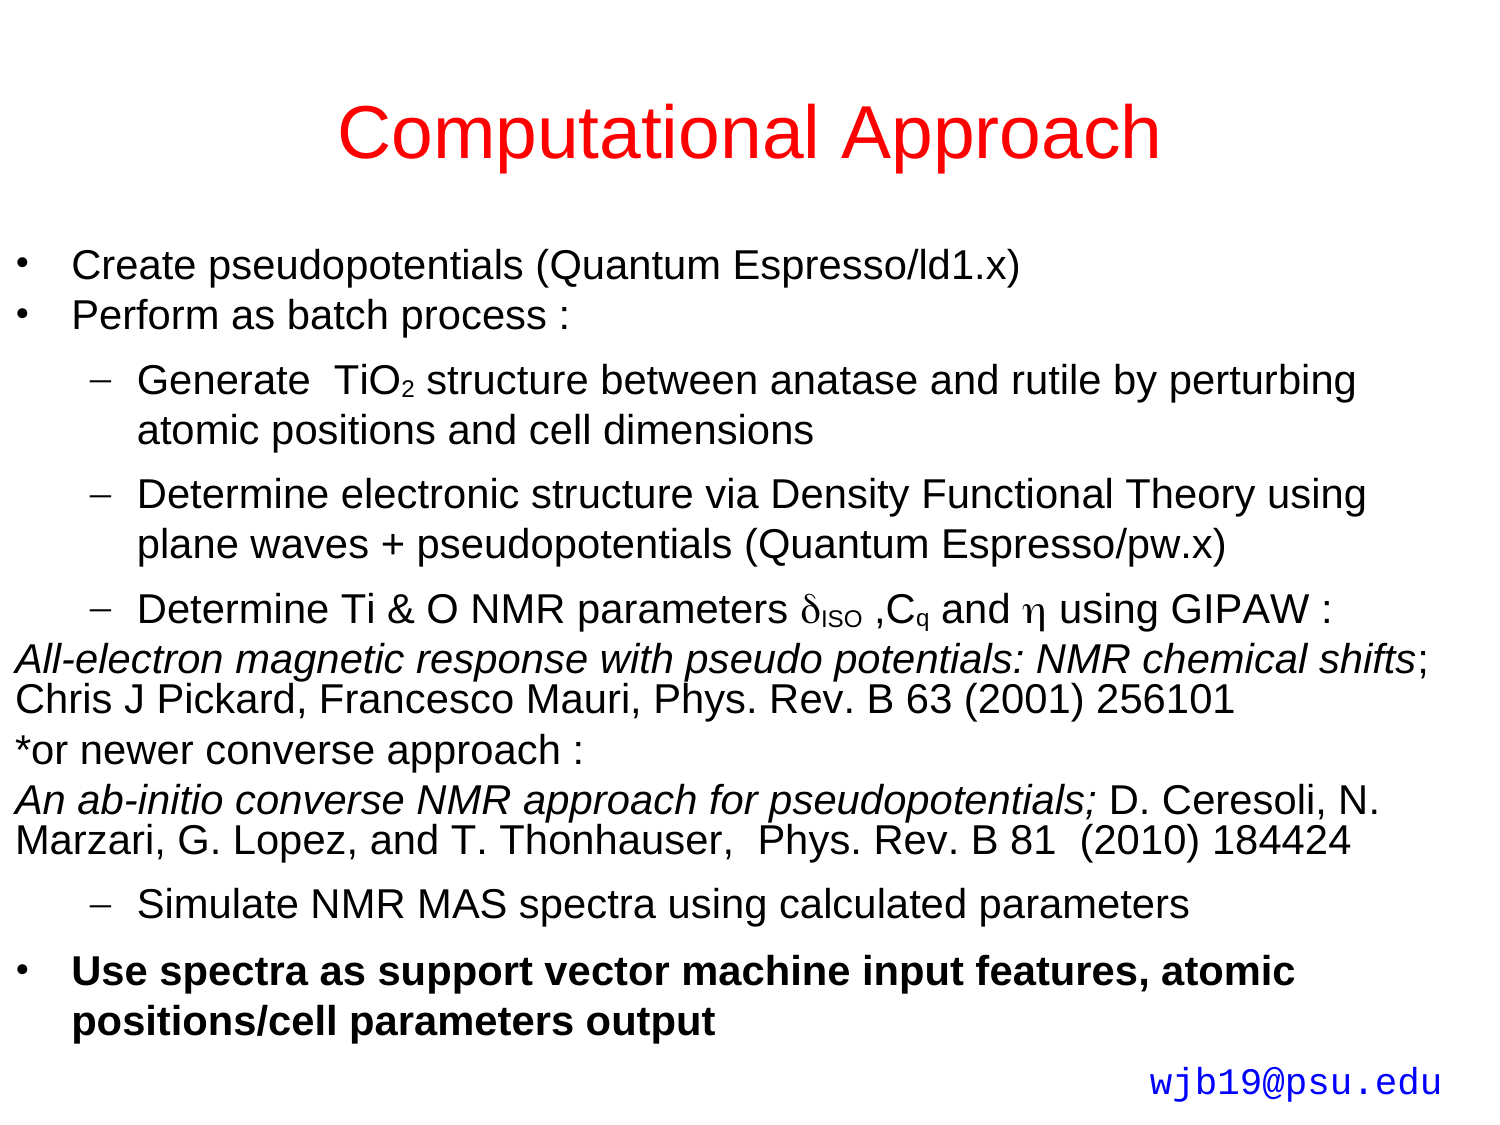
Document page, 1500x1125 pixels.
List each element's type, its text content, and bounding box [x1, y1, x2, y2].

list Create pseudopotentials (Quantum Espresso/ld1.x) Perform as batch process : Generate TiO2 structure between anatase and rutile by perturbing atomic positions and cell dimensions Determine electronic structure via Density Functional Theory using plane waves + pseudopotentials (Quantum Espresso/pw.x) Determine Ti & O NMR parameters dISO ,Cq and h using GIPAW : All-electron magnetic response with pseudo potentials: NMR chemical shifts; Chris J Pickard, Francesco Mauri, Phys. Rev. B 63 (2001) 256101 *or newer converse approach : An ab-initio converse NMR approach for pseudopotentials; D. Ceresoli, N. Marzari, G. Lopez, and T. Thonhauser, Phys. Rev. B 81 (2010) 184424 Simulate NMR MAS spectra using calculated parameters Use spectra as support vector machine input features, atomic positions/cell parameters output [0, 240, 1463, 1125]
text_box wjb19@psu.edu [1086, 1050, 1500, 1125]
title Computational Approach [112, 34, 1388, 223]
